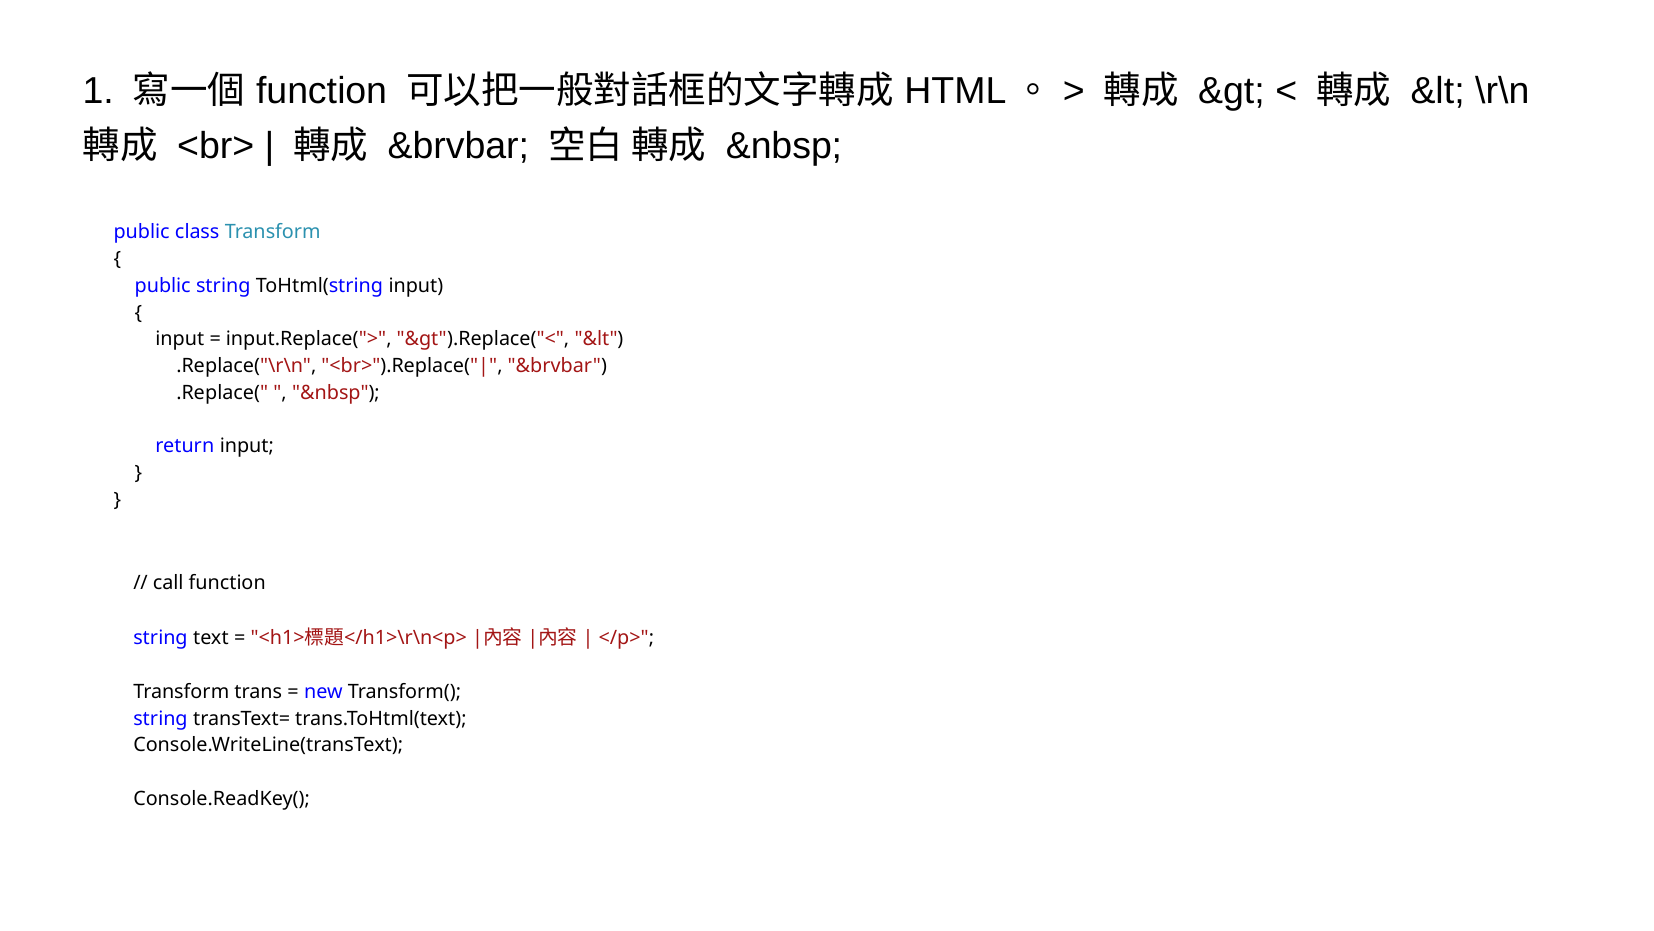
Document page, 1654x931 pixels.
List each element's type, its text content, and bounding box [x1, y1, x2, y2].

title 1. 寫一個function 可以把一般對話框的文字轉成HTML。> 轉成 &gt; < 轉成 &lt; \r\n 轉成 <br> | 轉成 &brvbar; 空白 轉成 &nbsp; [82, 37, 1571, 193]
text_box public class Transform { public string ToHtml(string input) { input = input.Replace(">", "&gt").Replace("<", "&lt") .Replace("\r\n", "<br>").Replace("|", "&brvbar") .Replace(" ", "&nbsp"); return input; } } [93, 210, 916, 443]
text_box // call function string text = "<h1>標題</h1>\r\n<p> |內容 |內容 | </p>"; Transform trans = new Transform(); string transText= trans.ToHtml(text); Console.WriteLine(transText); Console.ReadKey(); [118, 561, 827, 754]
